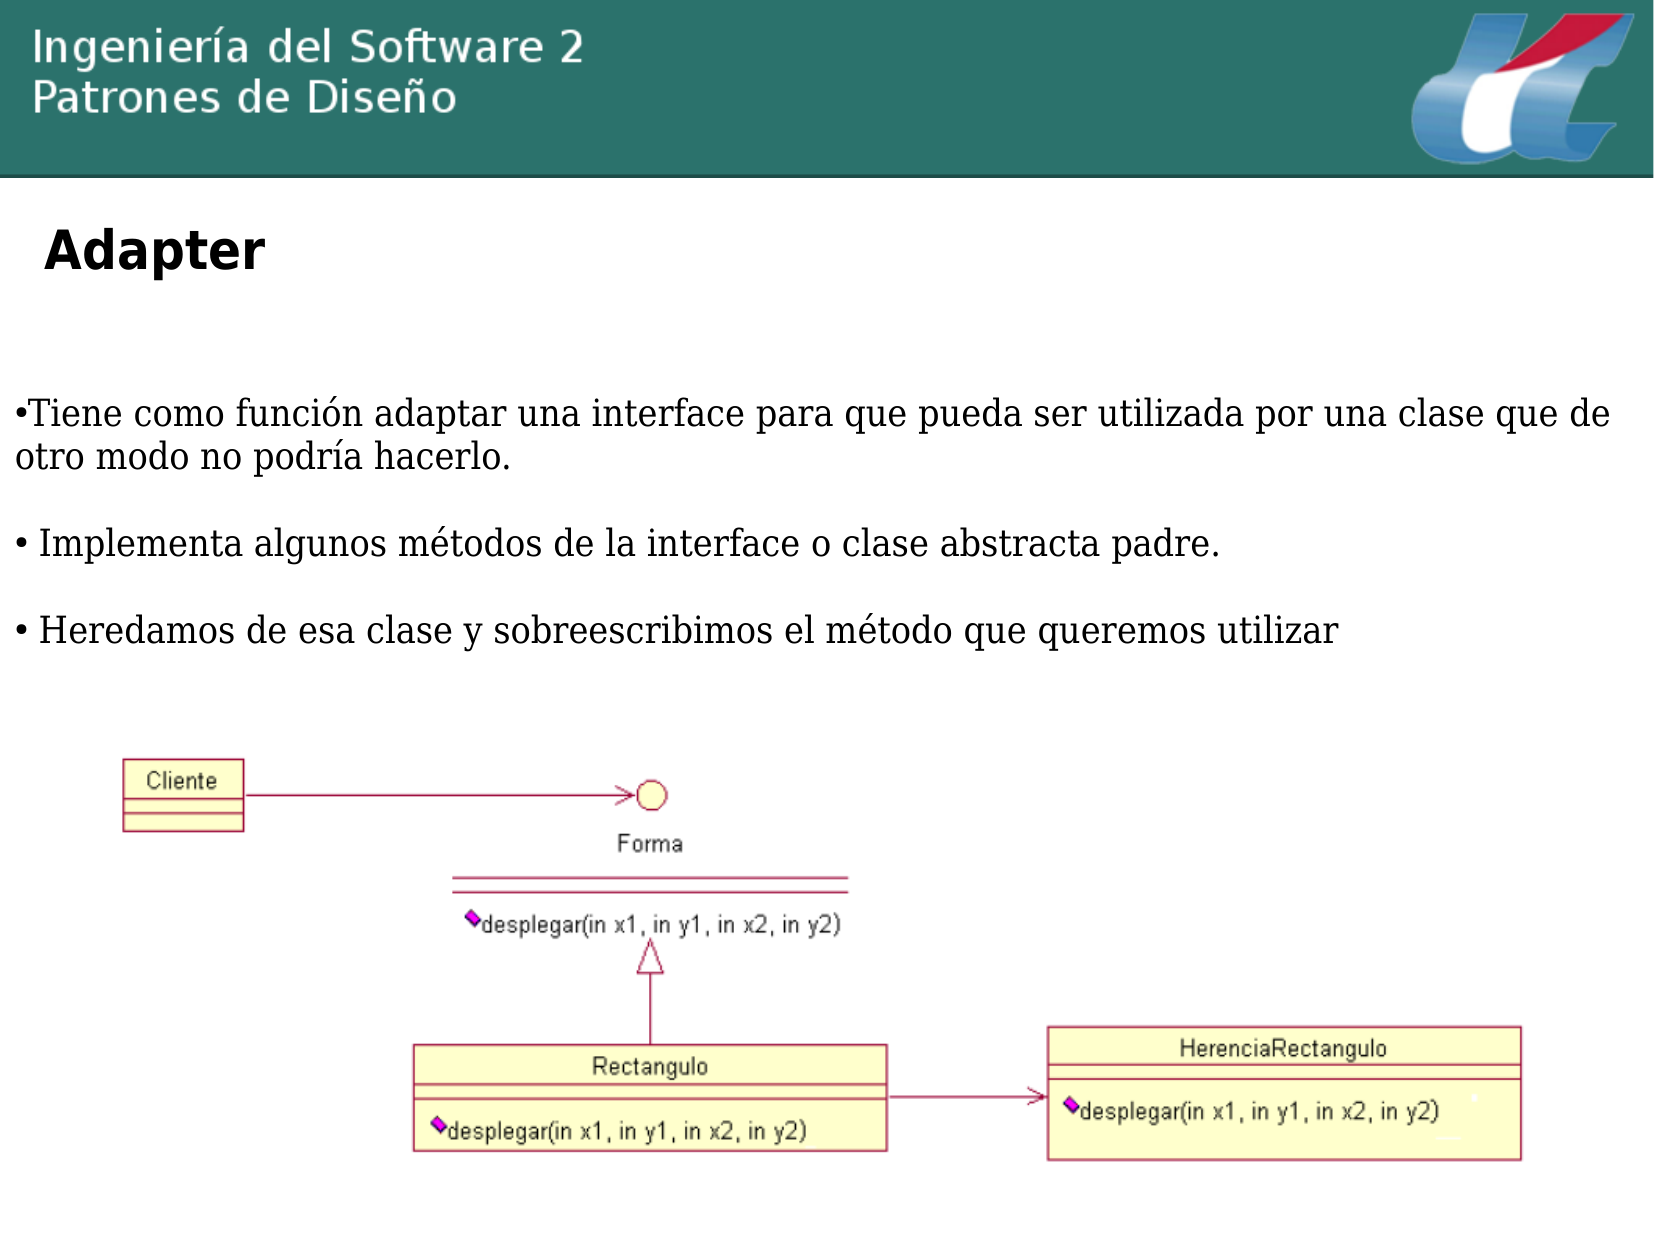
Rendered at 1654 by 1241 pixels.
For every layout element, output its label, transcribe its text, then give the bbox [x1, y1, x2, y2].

text_box Adapter [29, 211, 1625, 290]
text_box Tiene como función adaptar una interface para que pueda ser utilizada por una clase que de otro modo no podría hacerlo. Implementa algunos métodos de la interface o clase abstracta padre. Heredamos de esa clase y sobreescribimos el método que queremos utilizar [0, 384, 1654, 661]
picture [0, 0, 1654, 178]
picture [93, 726, 1536, 1182]
